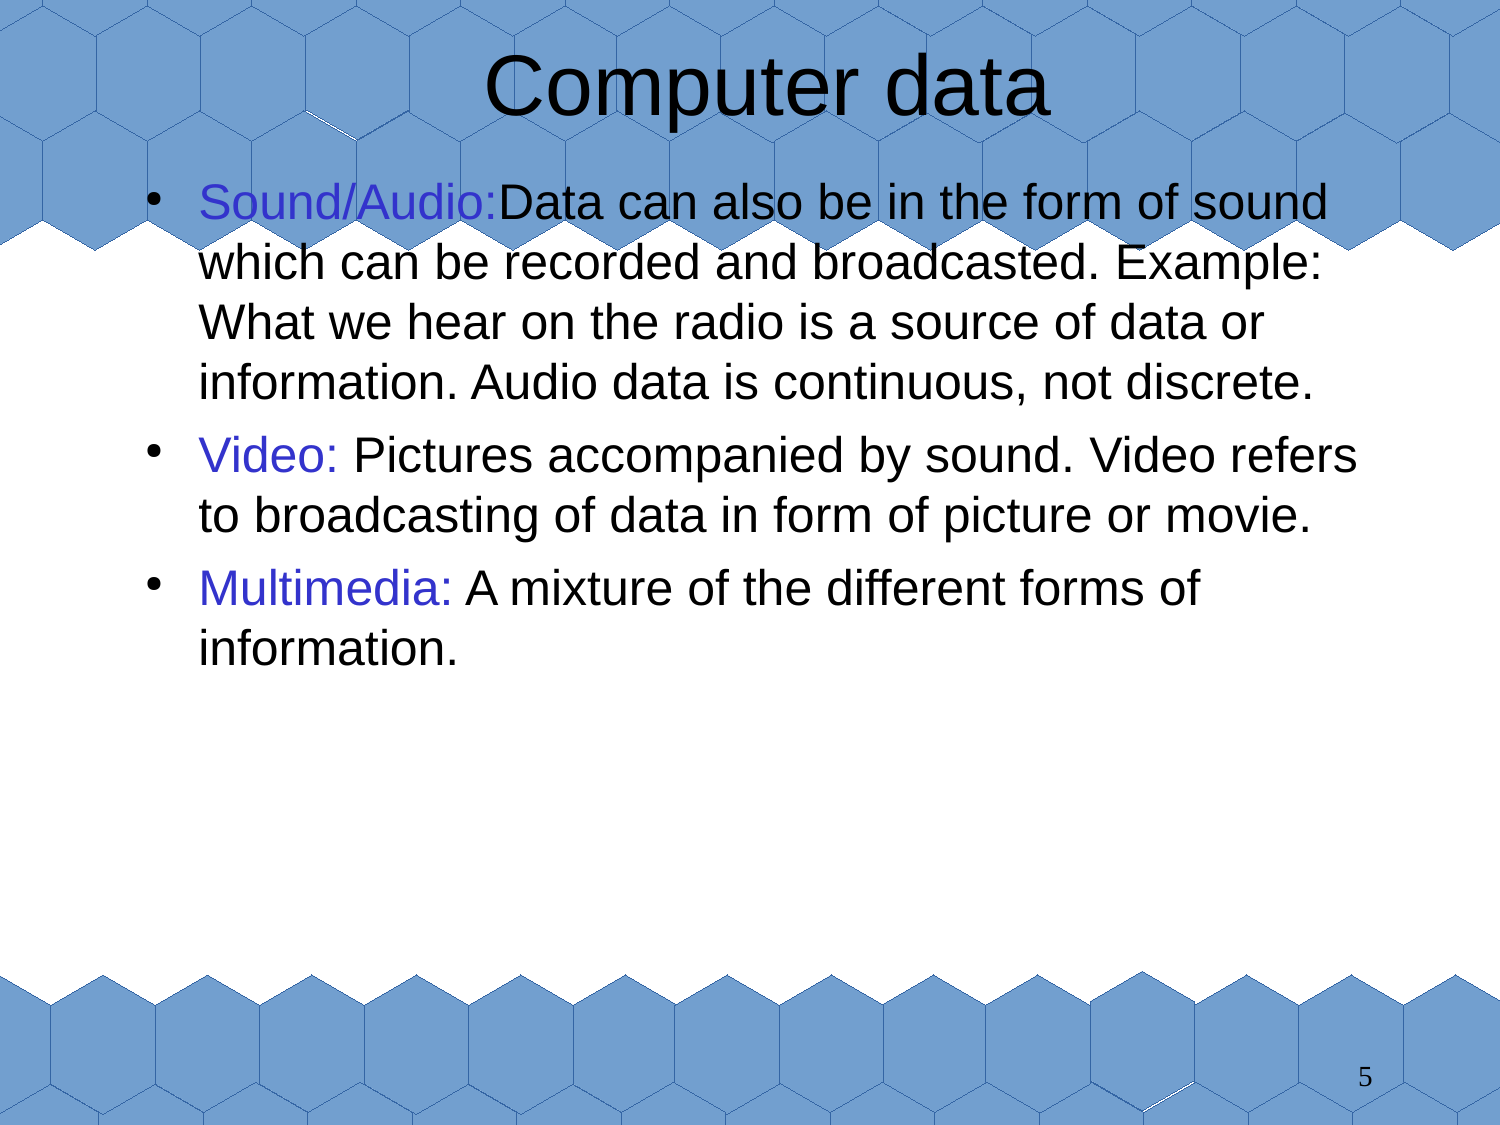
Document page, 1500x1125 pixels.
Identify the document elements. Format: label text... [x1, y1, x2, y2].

title Computer data [112, 0, 1388, 162]
text_box <number> [1074, 1050, 1388, 1125]
list Sound/Audio:Data can also be in the form of sound which can be recorded and broadcasted. Example: What we hear on the radio is a source of data or information. Audio data is continuous, not discrete. Video: Pictures accompanied by sound. Video refers to broadcasting of data in form of picture or movie. Multimedia: A mixture of the different forms of information. [112, 162, 1388, 1025]
